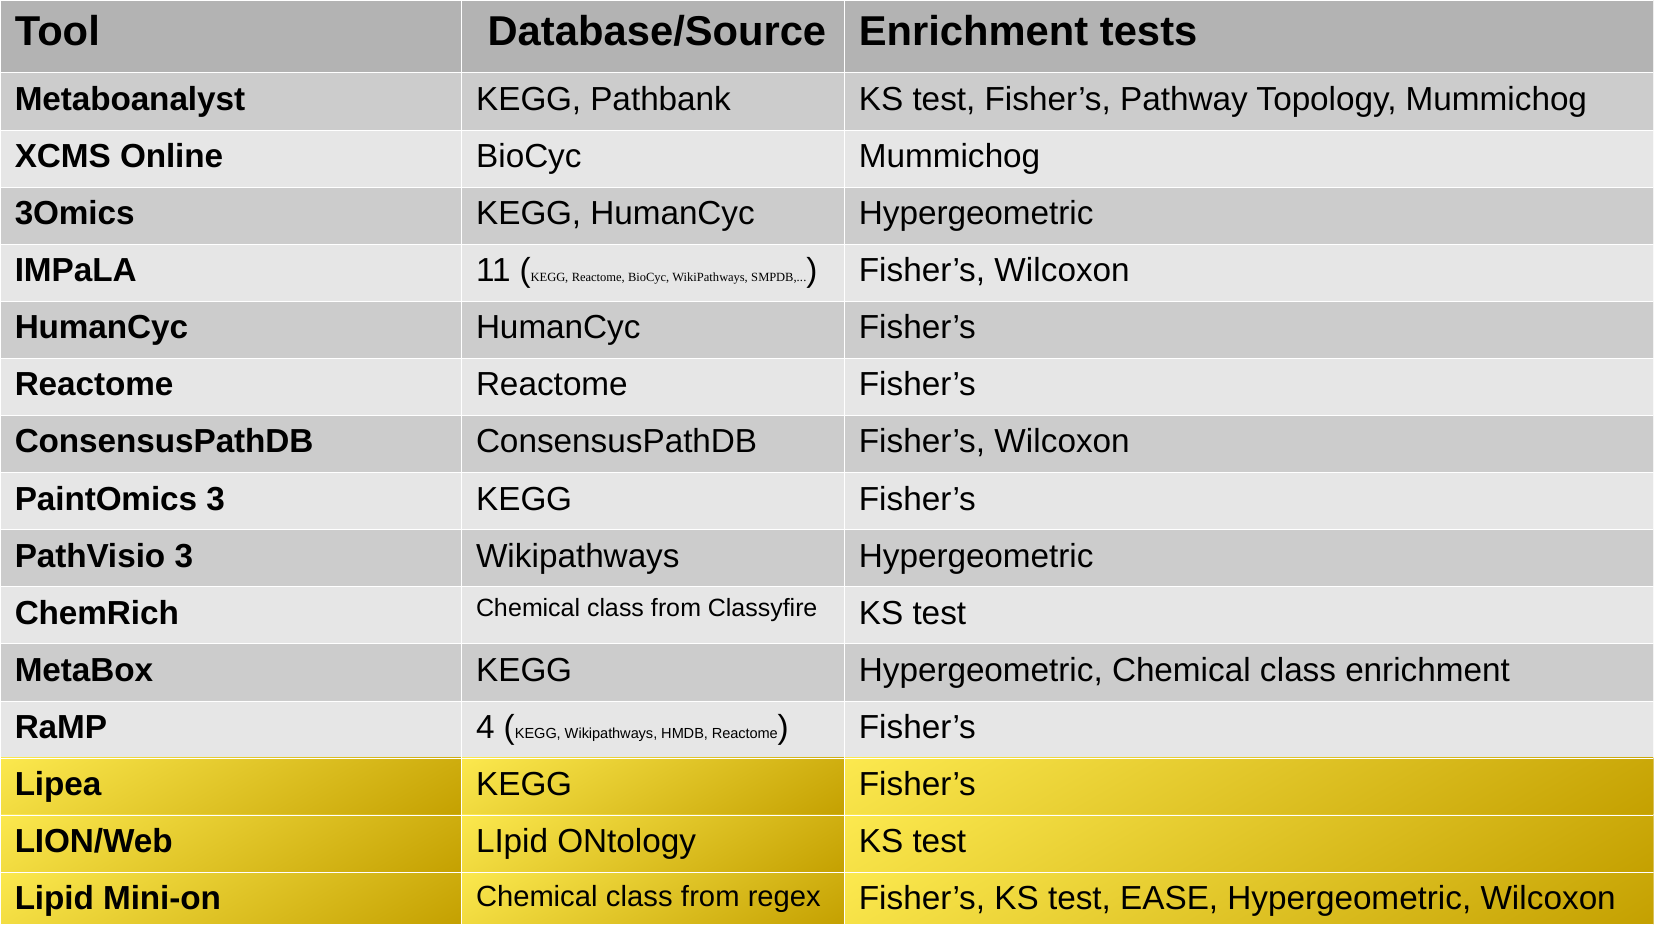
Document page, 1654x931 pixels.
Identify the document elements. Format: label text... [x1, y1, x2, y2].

table_cell Hypergeometric [845, 530, 1653, 586]
table_header Database/Source [462, 1, 844, 72]
table_cell Hypergeometric [845, 188, 1653, 244]
table_cell ConsensusPathDB [462, 416, 844, 472]
table_cell MetaBox [1, 644, 461, 701]
table_cell Fisher’s [845, 359, 1653, 415]
table_cell IMPaLA [1, 245, 461, 301]
table_cell PaintOmics 3 [1, 473, 461, 529]
table_cell ConsensusPathDB [1, 416, 461, 472]
table_cell Fisher’s [845, 702, 1653, 758]
table_cell BioCyc [462, 131, 844, 187]
table_cell ChemRich [1, 587, 461, 643]
table_cell Chemical class from regex [462, 873, 844, 924]
table_cell HumanCyc [1, 302, 461, 358]
table_cell Fisher’s, Wilcoxon [845, 245, 1653, 301]
table_cell Lipea [1, 759, 461, 815]
table_cell LIpid ONtology [462, 816, 844, 872]
table_cell PathVisio 3 [1, 530, 461, 586]
table_cell KEGG, Pathbank [462, 73, 844, 130]
table_cell Hypergeometric, Chemical class enrichment [845, 644, 1653, 701]
table_cell Lipid Mini-on [1, 873, 461, 924]
table_cell KEGG, HumanCyc [462, 188, 844, 244]
table_cell KS test [845, 816, 1653, 872]
table_cell XCMS Online [1, 131, 461, 187]
table_cell Metaboanalyst [1, 73, 461, 130]
table_cell 11 (KEGG, Reactome, BioCyc, WikiPathways, SMPDB,...) [462, 245, 844, 301]
table_cell 3Omics [1, 188, 461, 244]
table_cell Reactome [462, 359, 844, 415]
table_header Tool [1, 1, 461, 72]
table_cell Fisher’s [845, 473, 1653, 529]
table_cell 4 (KEGG, Wikipathways, HMDB, Reactome) [462, 702, 844, 758]
table_cell KS test, Fisher’s, Pathway Topology, Mummichog [845, 73, 1653, 130]
table_header Enrichment tests [845, 1, 1653, 72]
table_cell KEGG [462, 473, 844, 529]
table_cell RaMP [1, 702, 461, 758]
table_cell HumanCyc [462, 302, 844, 358]
table_cell Reactome [1, 359, 461, 415]
table_cell Fisher’s, Wilcoxon [845, 416, 1653, 472]
table_cell KEGG [462, 759, 844, 815]
table_cell Wikipathways [462, 530, 844, 586]
table_cell Mummichog [845, 131, 1653, 187]
table_cell LION/Web [1, 816, 461, 872]
table_cell KEGG [462, 644, 844, 701]
table_cell KS test [845, 587, 1653, 643]
table_cell Fisher’s [845, 302, 1653, 358]
table_cell Fisher’s [845, 759, 1653, 815]
table_cell Chemical class from Classyfire [462, 587, 844, 643]
table_cell Fisher’s, KS test, EASE, Hypergeometric, Wilcoxon [845, 873, 1653, 924]
